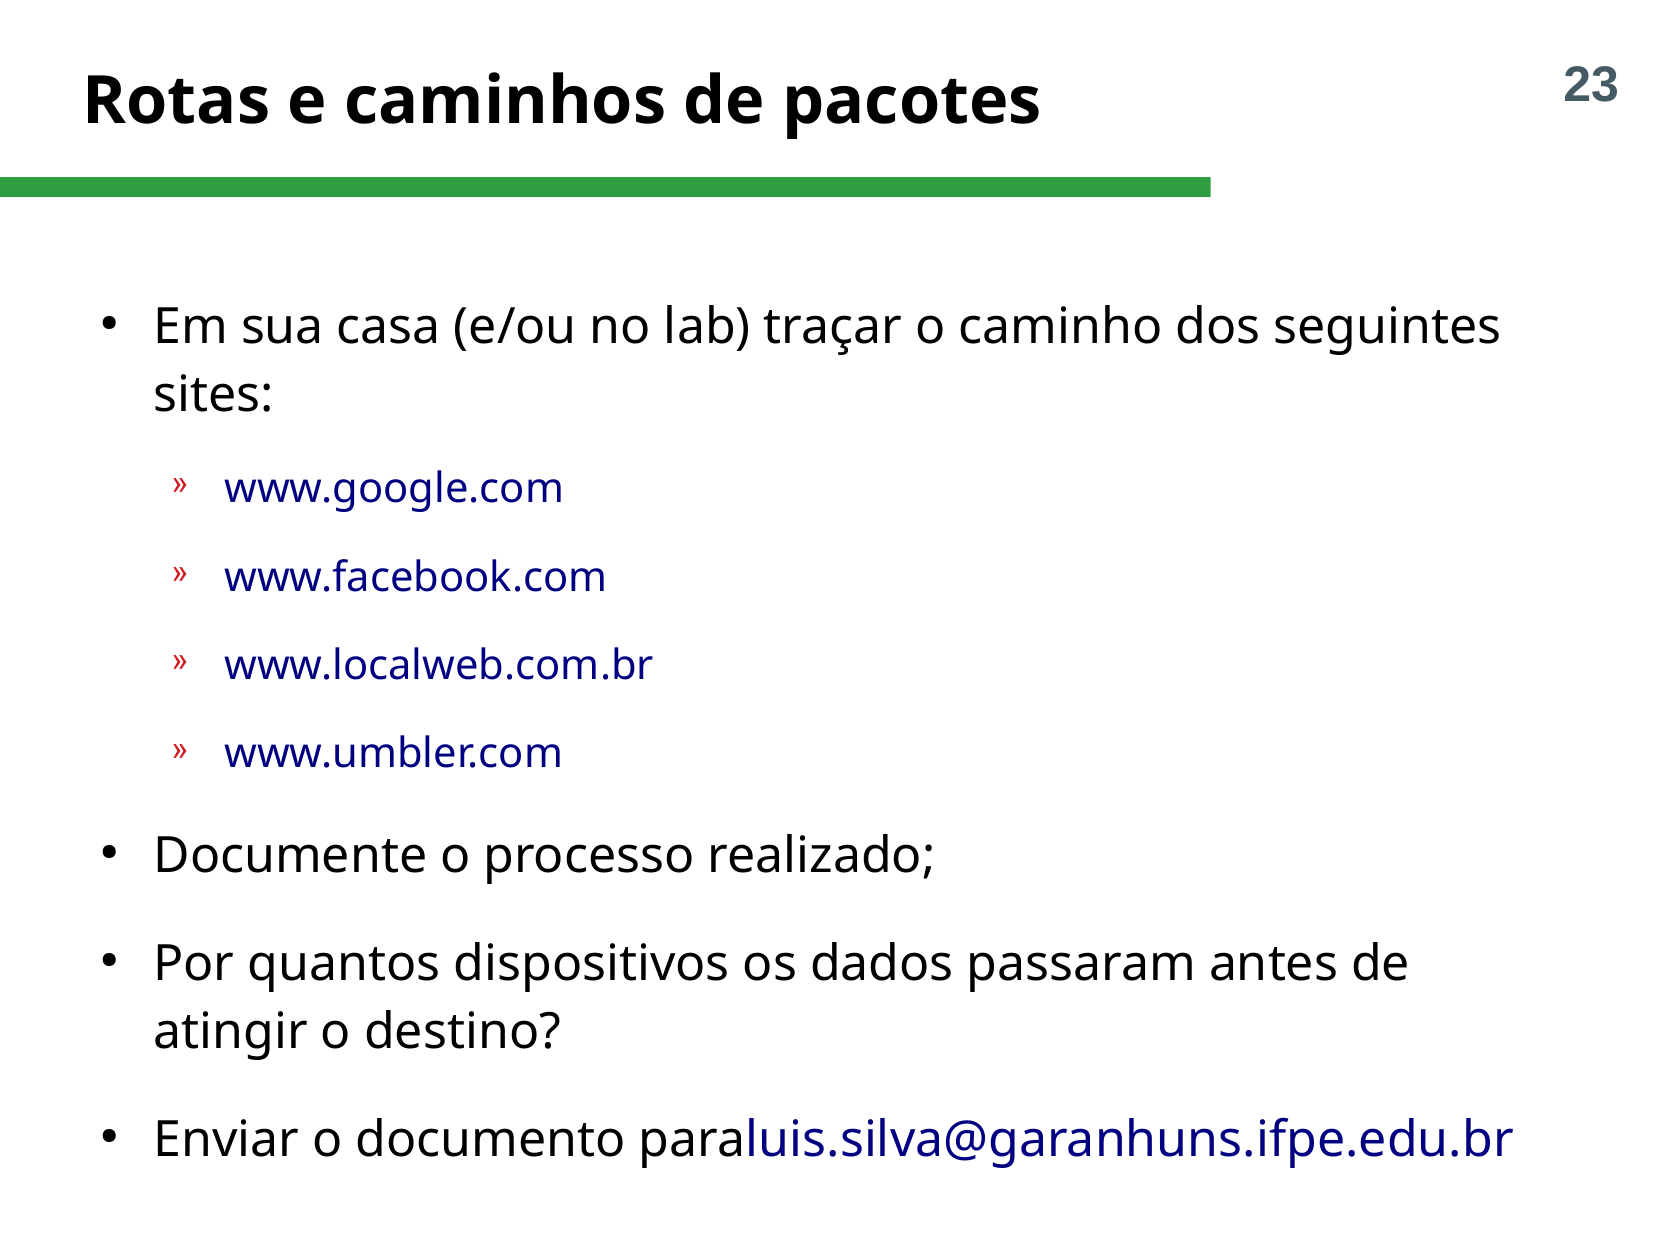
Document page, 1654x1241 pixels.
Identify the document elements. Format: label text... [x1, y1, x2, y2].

title Rotas e caminhos de pacotes [82, 0, 1152, 202]
list Em sua casa (e/ou no lab) traçar o caminho dos seguintes sites: www.google.com www.facebook.com www.localweb.com.br www.umbler.com Documente o processo realizado; Por quantos dispositivos os dados passaram antes de atingir o destino? Enviar o documento paraluis.silva@garanhuns.ifpe.edu.br [82, 290, 1571, 1216]
